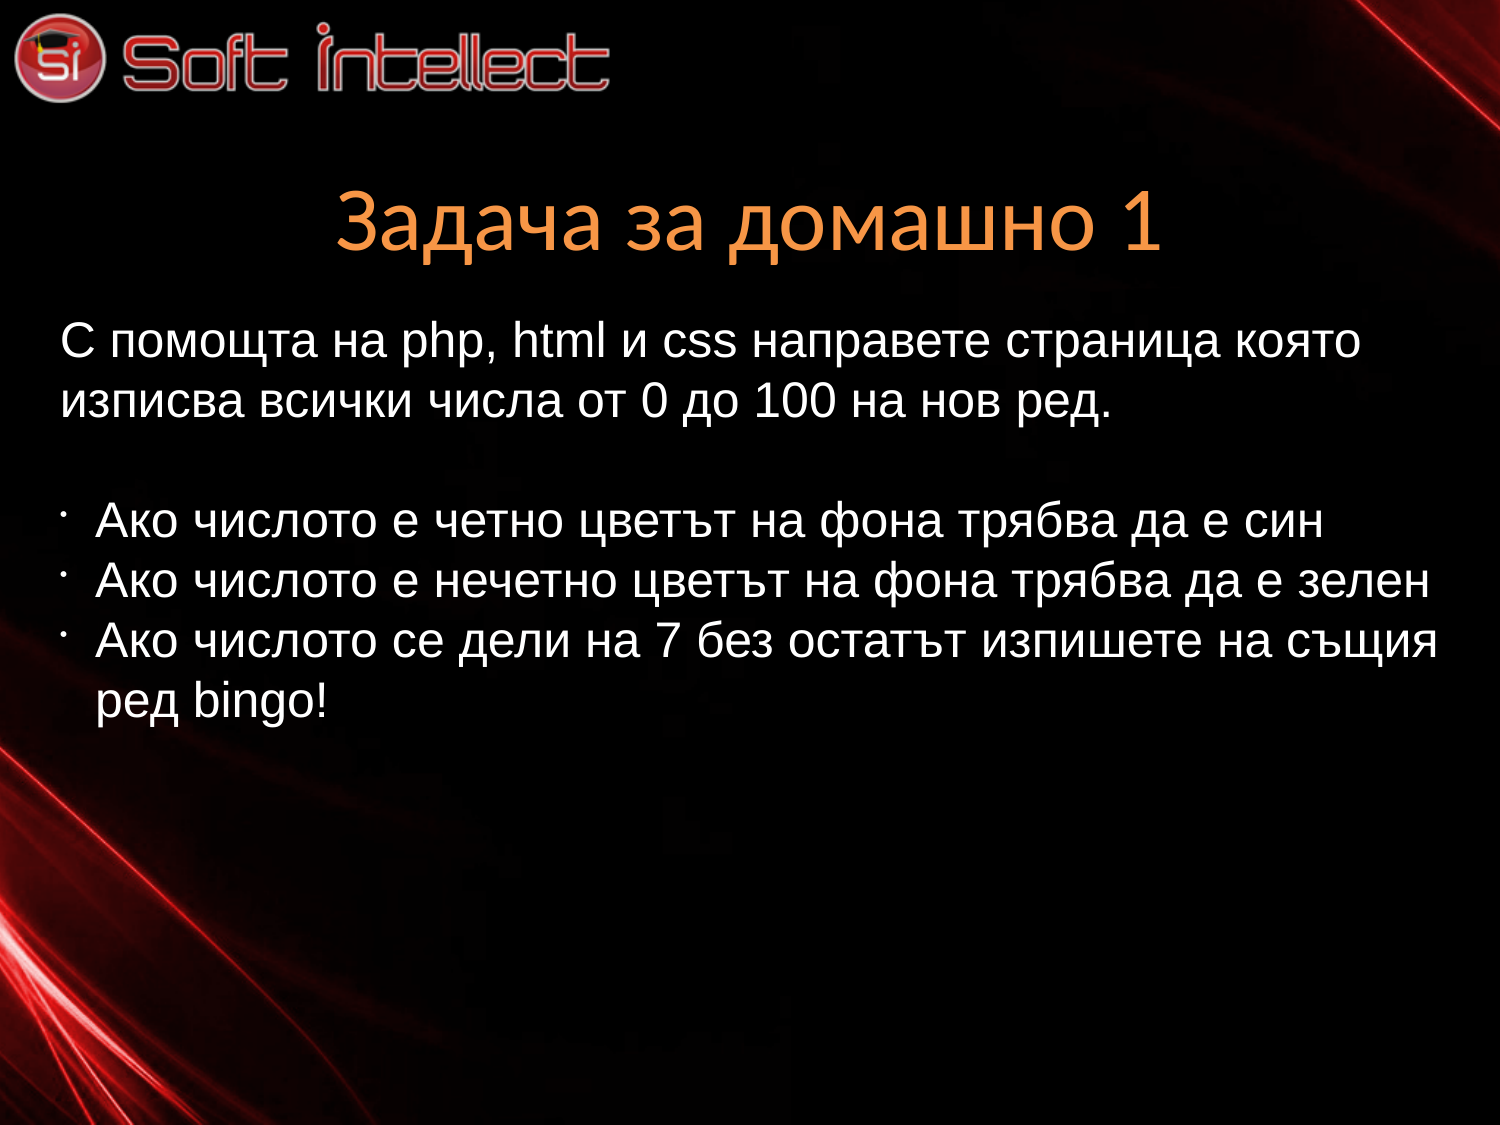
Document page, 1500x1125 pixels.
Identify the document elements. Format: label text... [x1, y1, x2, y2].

picture [0, 0, 1500, 1125]
text_box Задача за домашно 1 [75, 119, 1425, 299]
text_box С помощта на php, html и css направете страница която изписва всички числа от 0 до 100 на нов ред. Ако числото е четно цветът на фона трябва да е син Ако числото е нечетно цветът на фона трябва да е зелен Ако числото се дели на 7 без остатът изпишете на същия ред bingo! [44, 299, 1455, 540]
